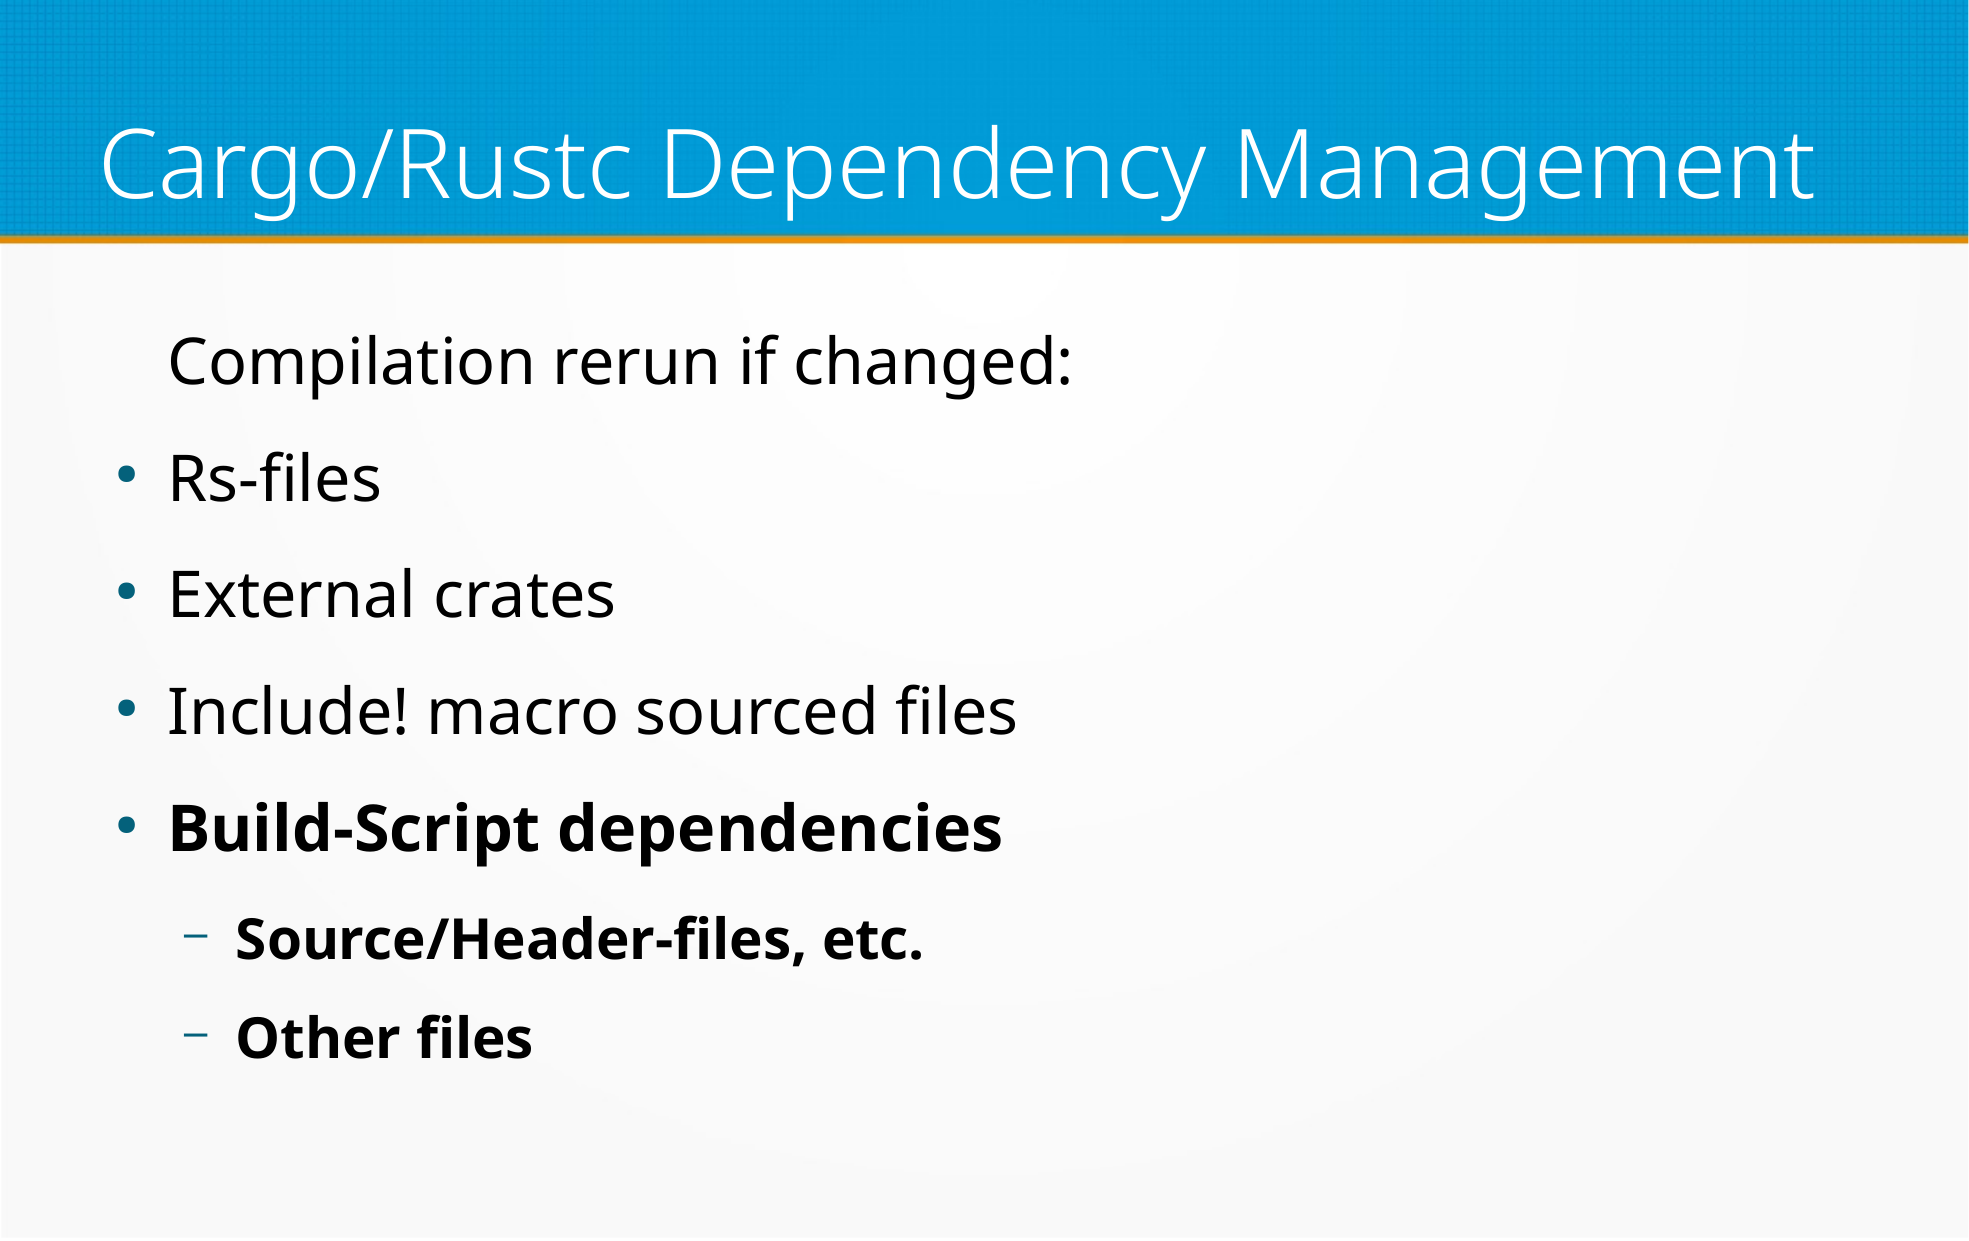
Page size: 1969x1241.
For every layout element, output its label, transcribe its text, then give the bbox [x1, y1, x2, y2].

title Cargo/Rustc Dependency Management [98, 19, 1870, 227]
picture [0, 233, 1969, 1241]
list Compilation rerun if changed: Rs-files External crates Include! macro sourced files Build-Script dependencies Source/Header-files, etc. Other files [98, 315, 1861, 1081]
